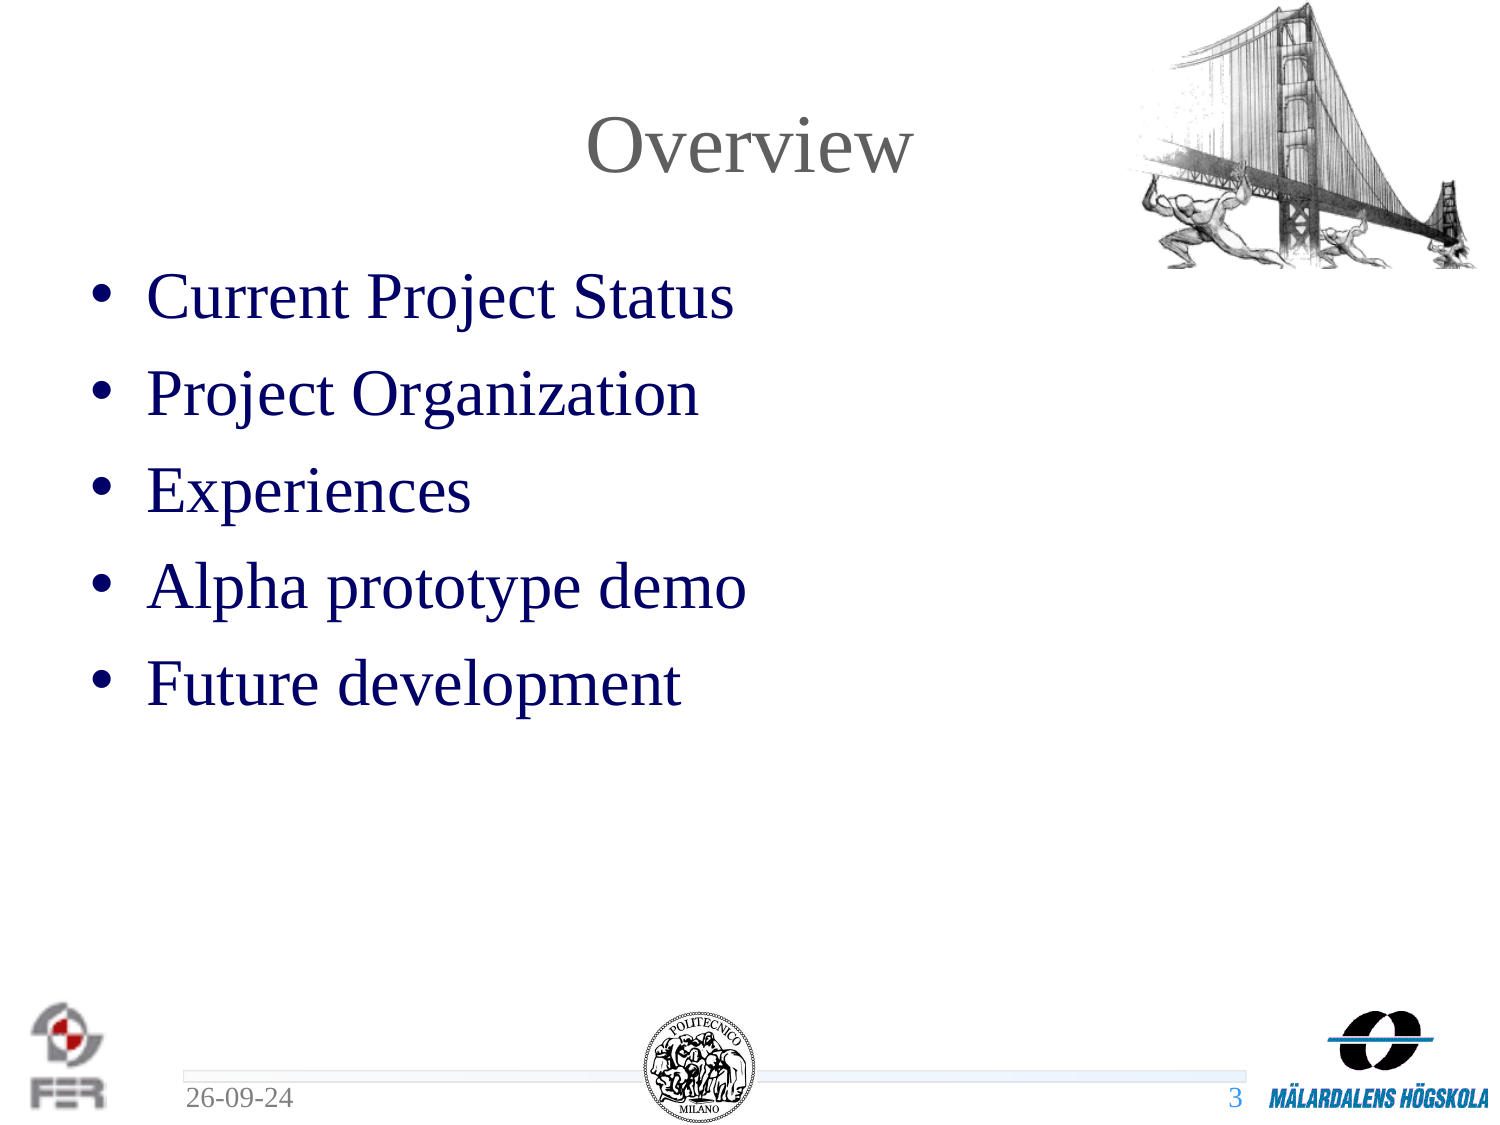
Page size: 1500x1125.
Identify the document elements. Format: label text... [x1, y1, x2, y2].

text_box 13-11-28 [171, 1070, 396, 1114]
picture [29, 987, 107, 1125]
picture [1269, 1011, 1488, 1108]
picture [643, 1011, 757, 1123]
text_box <numero> [1186, 1070, 1258, 1114]
picture [1122, 0, 1477, 269]
title Overview [75, 45, 1122, 233]
picture [1435, 1096, 1441, 1104]
picture [1368, 1093, 1374, 1104]
picture [1454, 1091, 1459, 1108]
list Current Project Status Project Organization Experiences Alpha prototype demo Future development [75, 244, 1426, 988]
